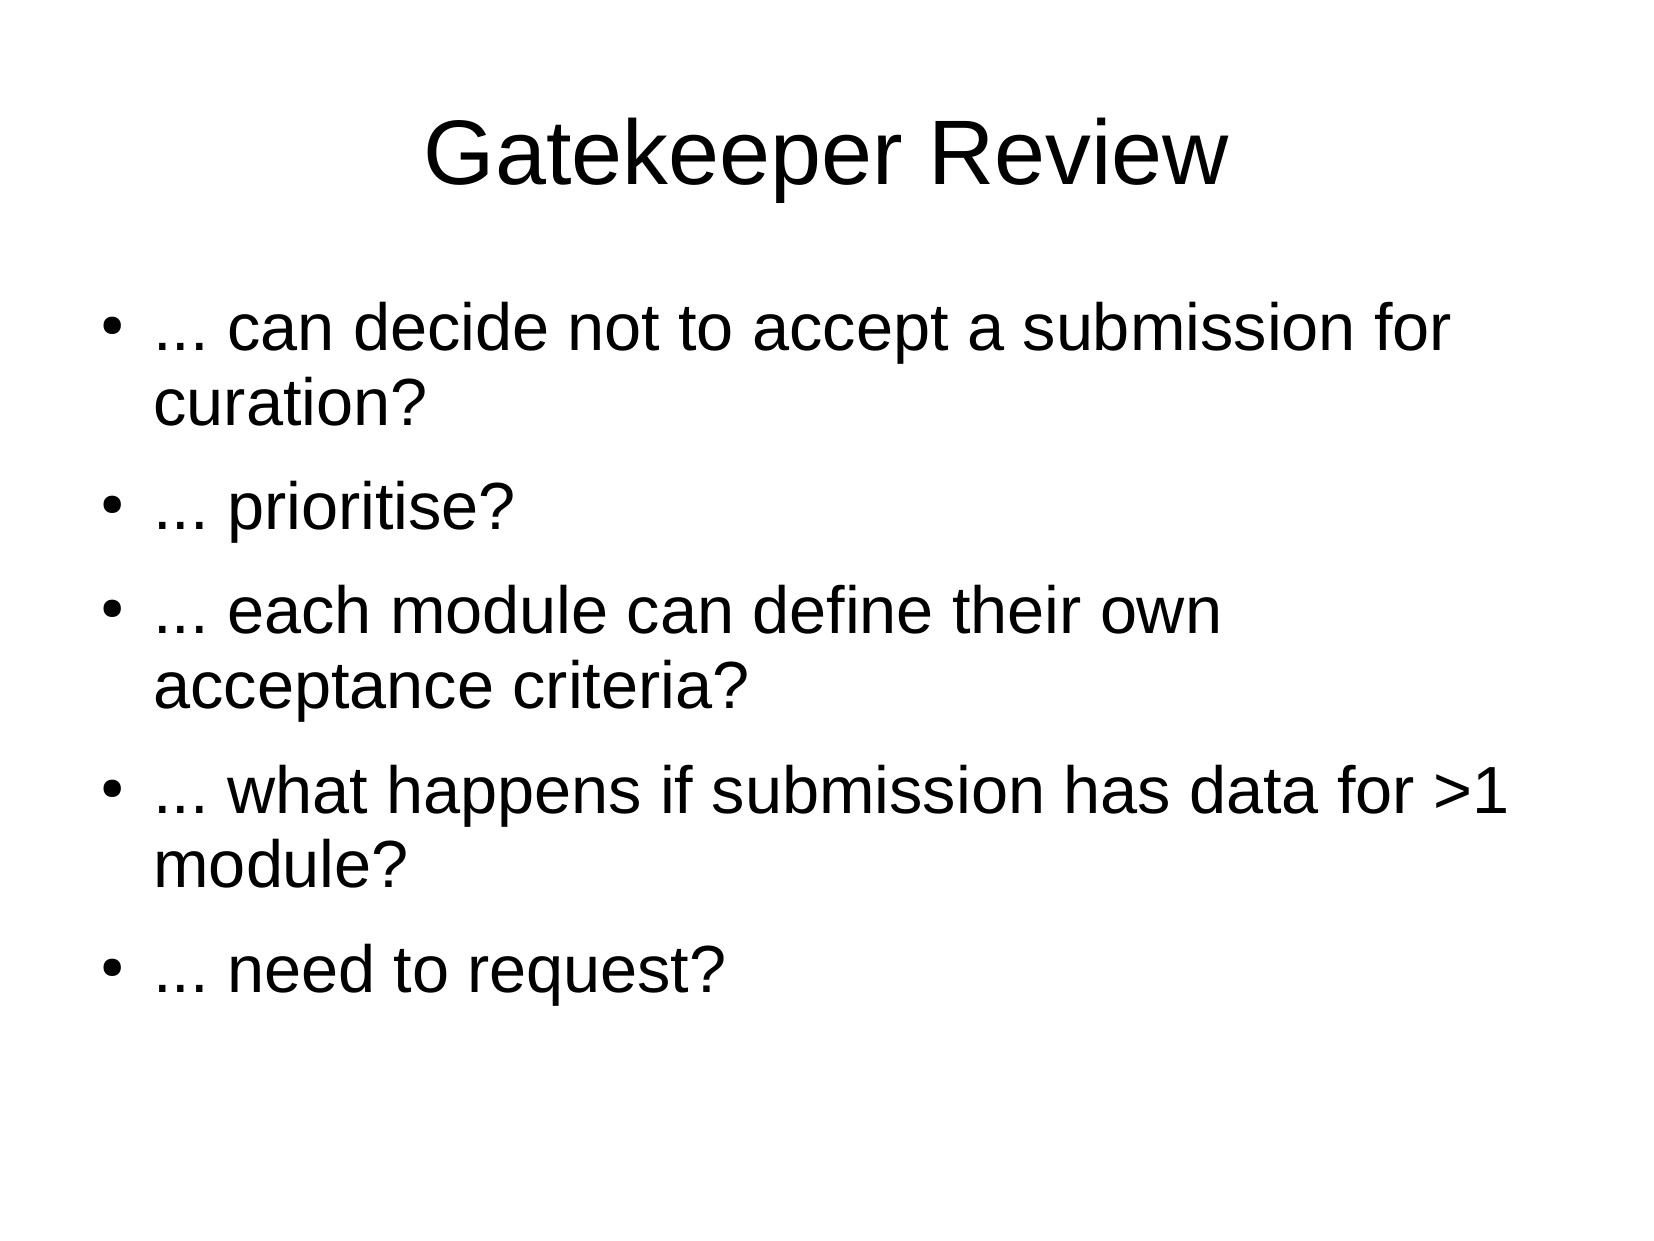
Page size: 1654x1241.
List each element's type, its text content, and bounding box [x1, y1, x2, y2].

list ... can decide not to accept a submission for curation? ... prioritise? ... each module can define their own acceptance criteria? ... what happens if submission has data for >1 module? ... need to request? [82, 290, 1571, 1109]
title Gatekeeper Review [82, 56, 1571, 250]
